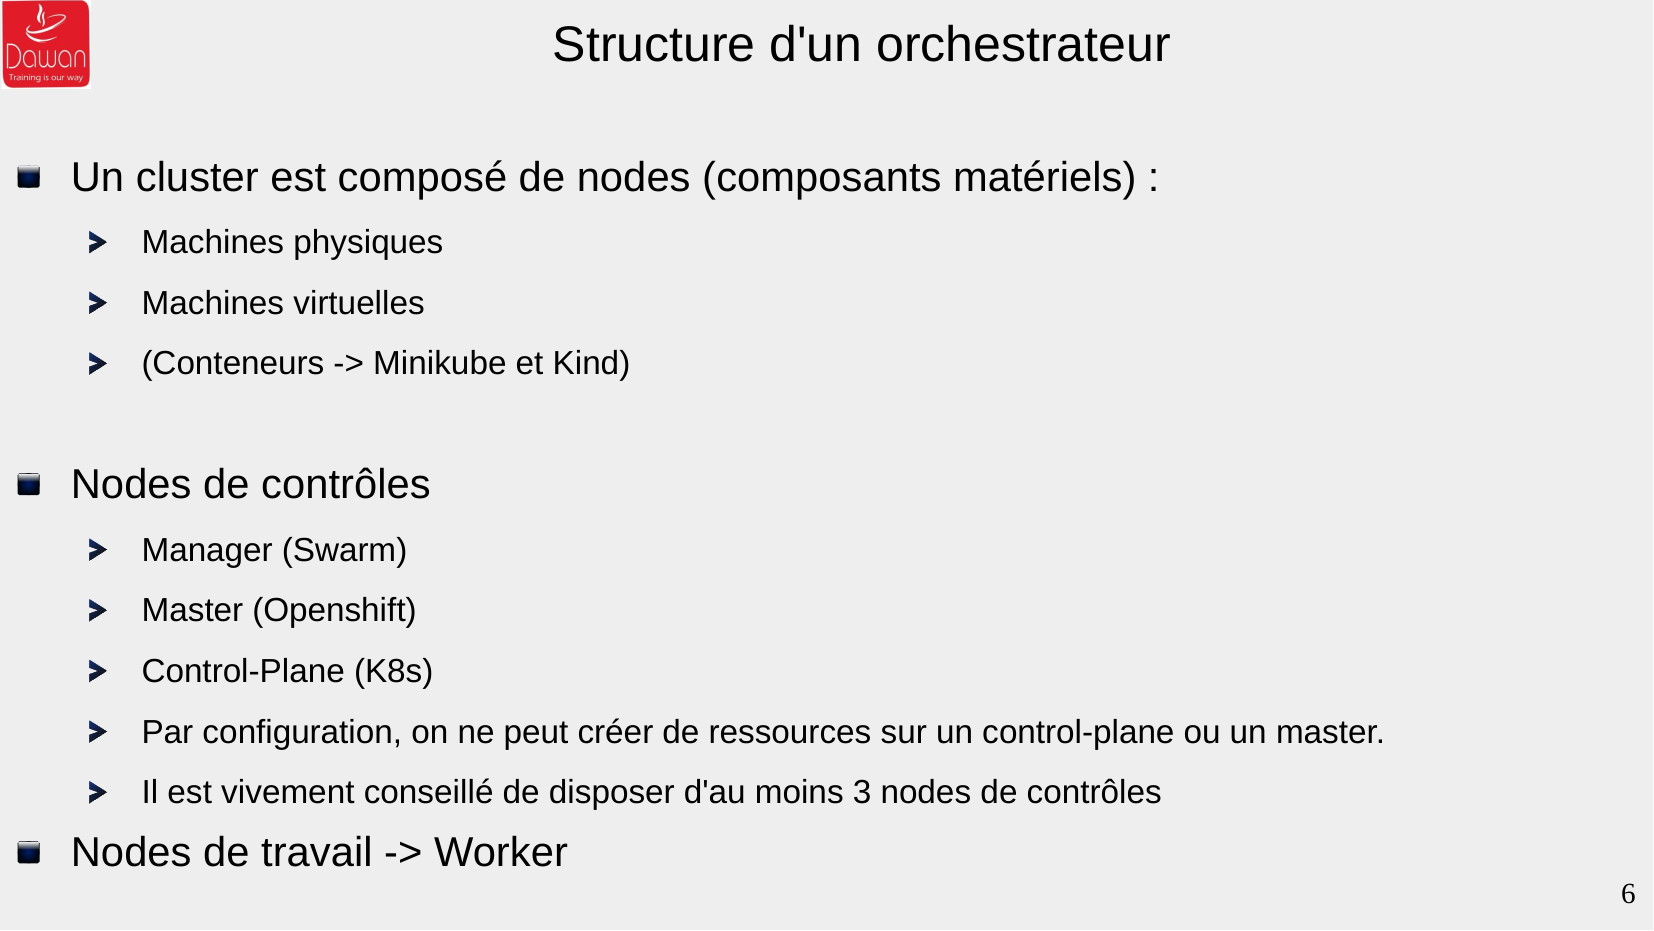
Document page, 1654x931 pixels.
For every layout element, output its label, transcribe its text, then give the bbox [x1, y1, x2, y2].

title Structure d'un orchestrateur [366, 0, 1287, 88]
picture [1, 0, 91, 88]
list Un cluster est composé de nodes (composants matériels) : Machines physiques Machines virtuelles (Conteneurs -> Minikube et Kind) Nodes de contrôles Manager (Swarm) Master (Openshift) Control-Plane (K8s) Par configuration, on ne peut créer de ressources sur un control-plane ou un master. Il est vivement conseillé de disposer d'au moins 3 nodes de contrôles Nodes de travail -> Worker [0, 88, 1654, 886]
